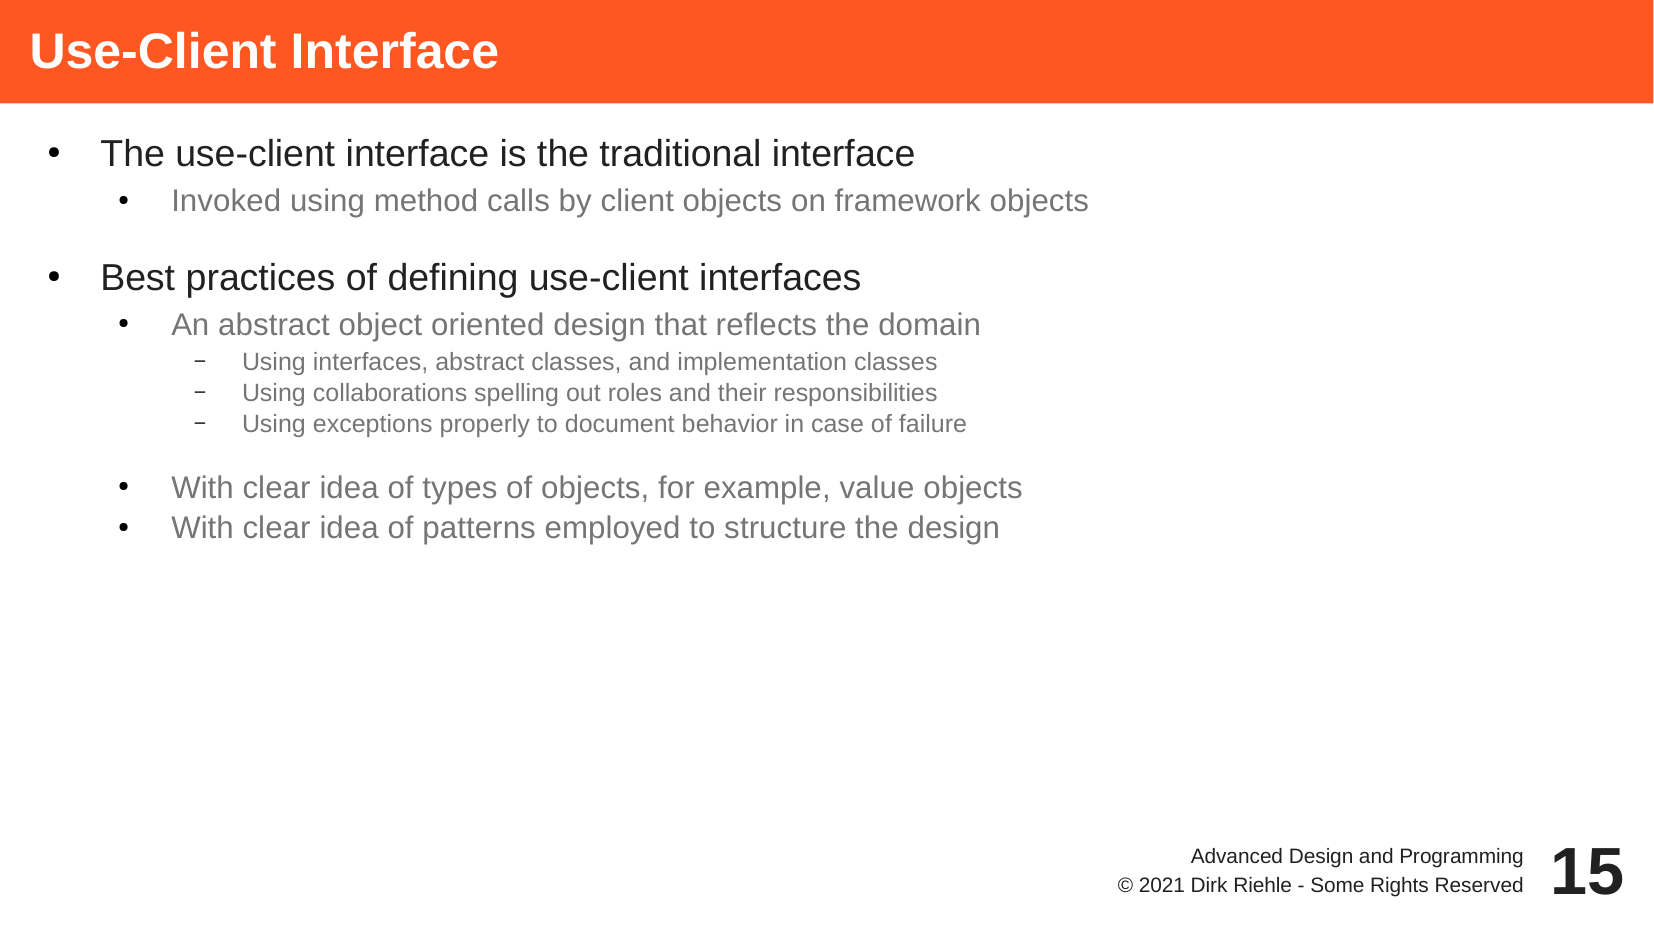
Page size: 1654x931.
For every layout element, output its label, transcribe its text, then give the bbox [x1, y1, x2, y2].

list The use-client interface is the traditional interface Invoked using method calls by client objects on framework objects Best practices of defining use-client interfaces An abstract object oriented design that reflects the domain Using interfaces, abstract classes, and implementation classes Using collaborations spelling out roles and their responsibilities Using exceptions properly to document behavior in case of failure With clear idea of types of objects, for example, value objects With clear idea of patterns employed to structure the design [29, 132, 1625, 813]
title Use-Client Interface [0, 0, 1654, 104]
